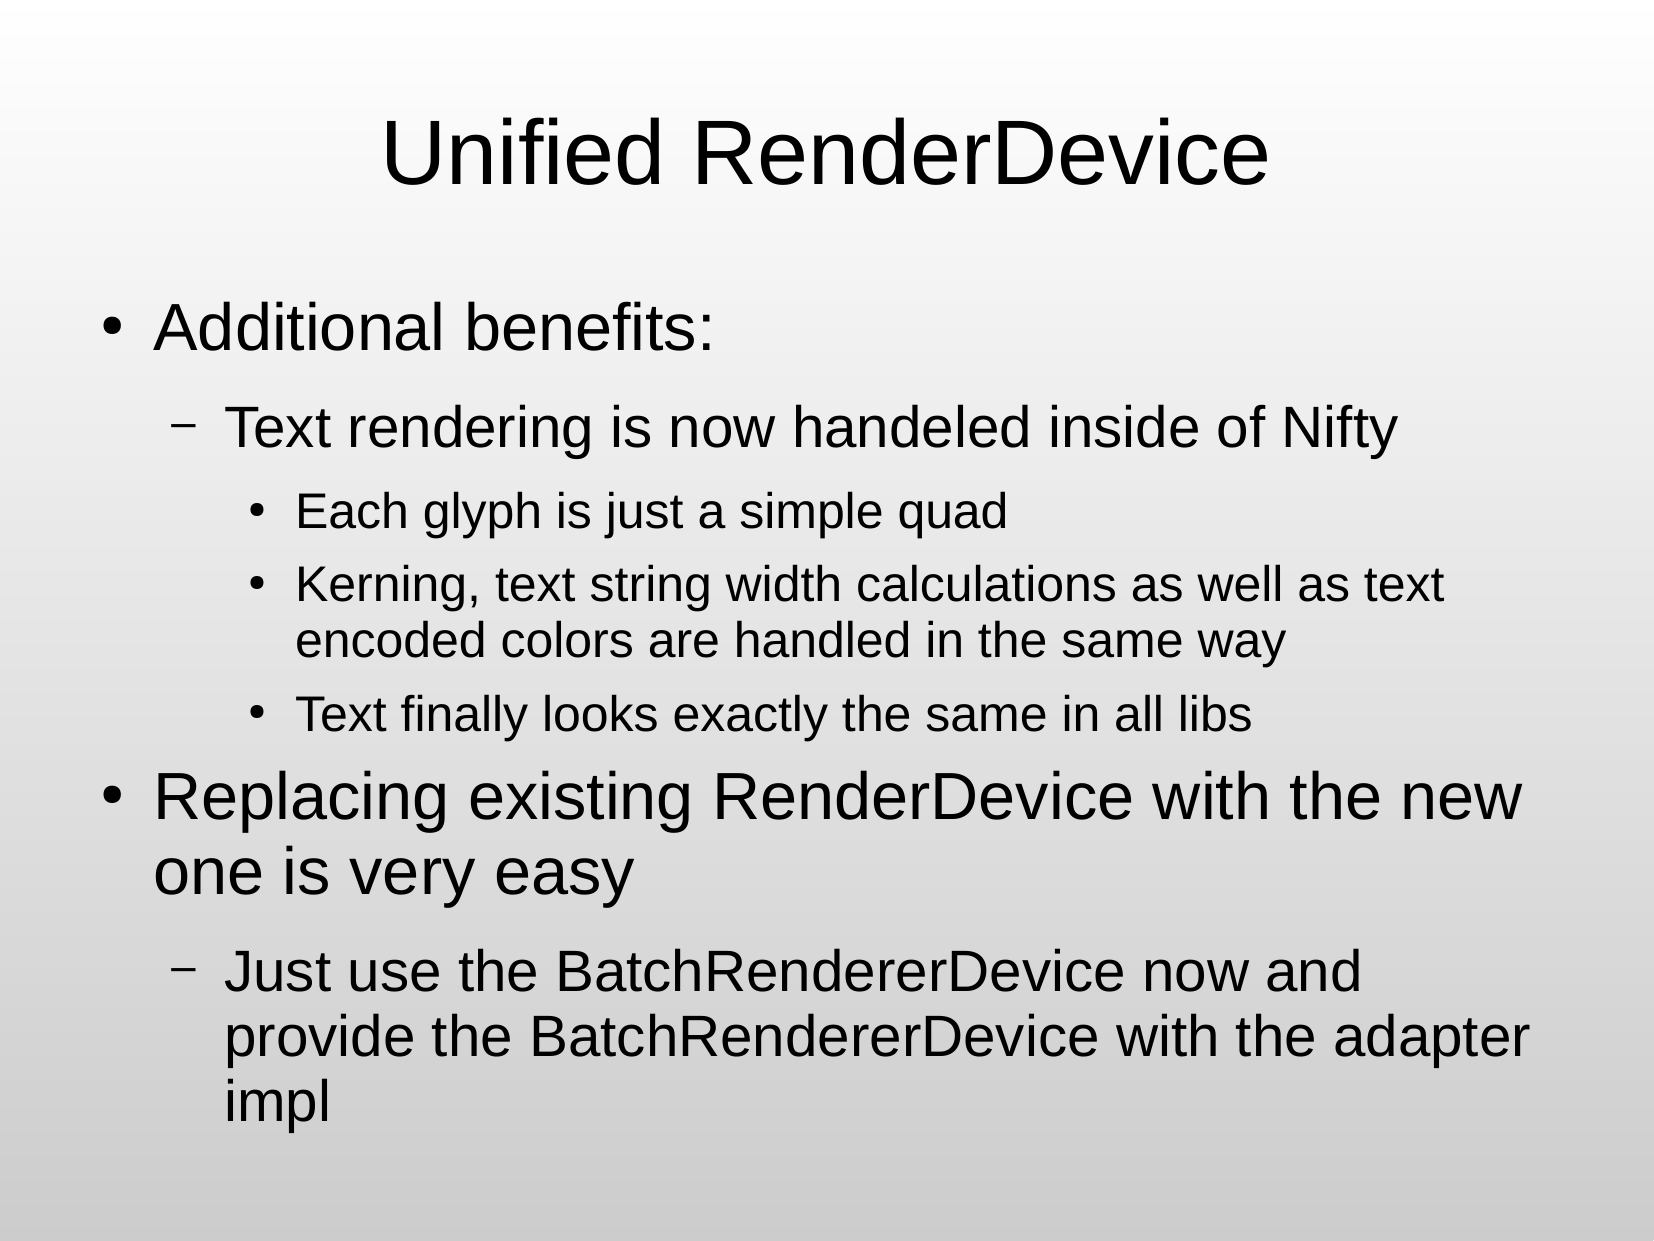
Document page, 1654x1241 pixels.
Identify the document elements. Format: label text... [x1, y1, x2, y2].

list Additional benefits: Text rendering is now handeled inside of Nifty Each glyph is just a simple quad Kerning, text string width calculations as well as text encoded colors are handled in the same way Text finally looks exactly the same in all libs Replacing existing RenderDevice with the new one is very easy Just use the BatchRendererDevice now and provide the BatchRendererDevice with the adapter impl [82, 290, 1571, 1109]
title Unified RenderDevice [82, 49, 1571, 257]
